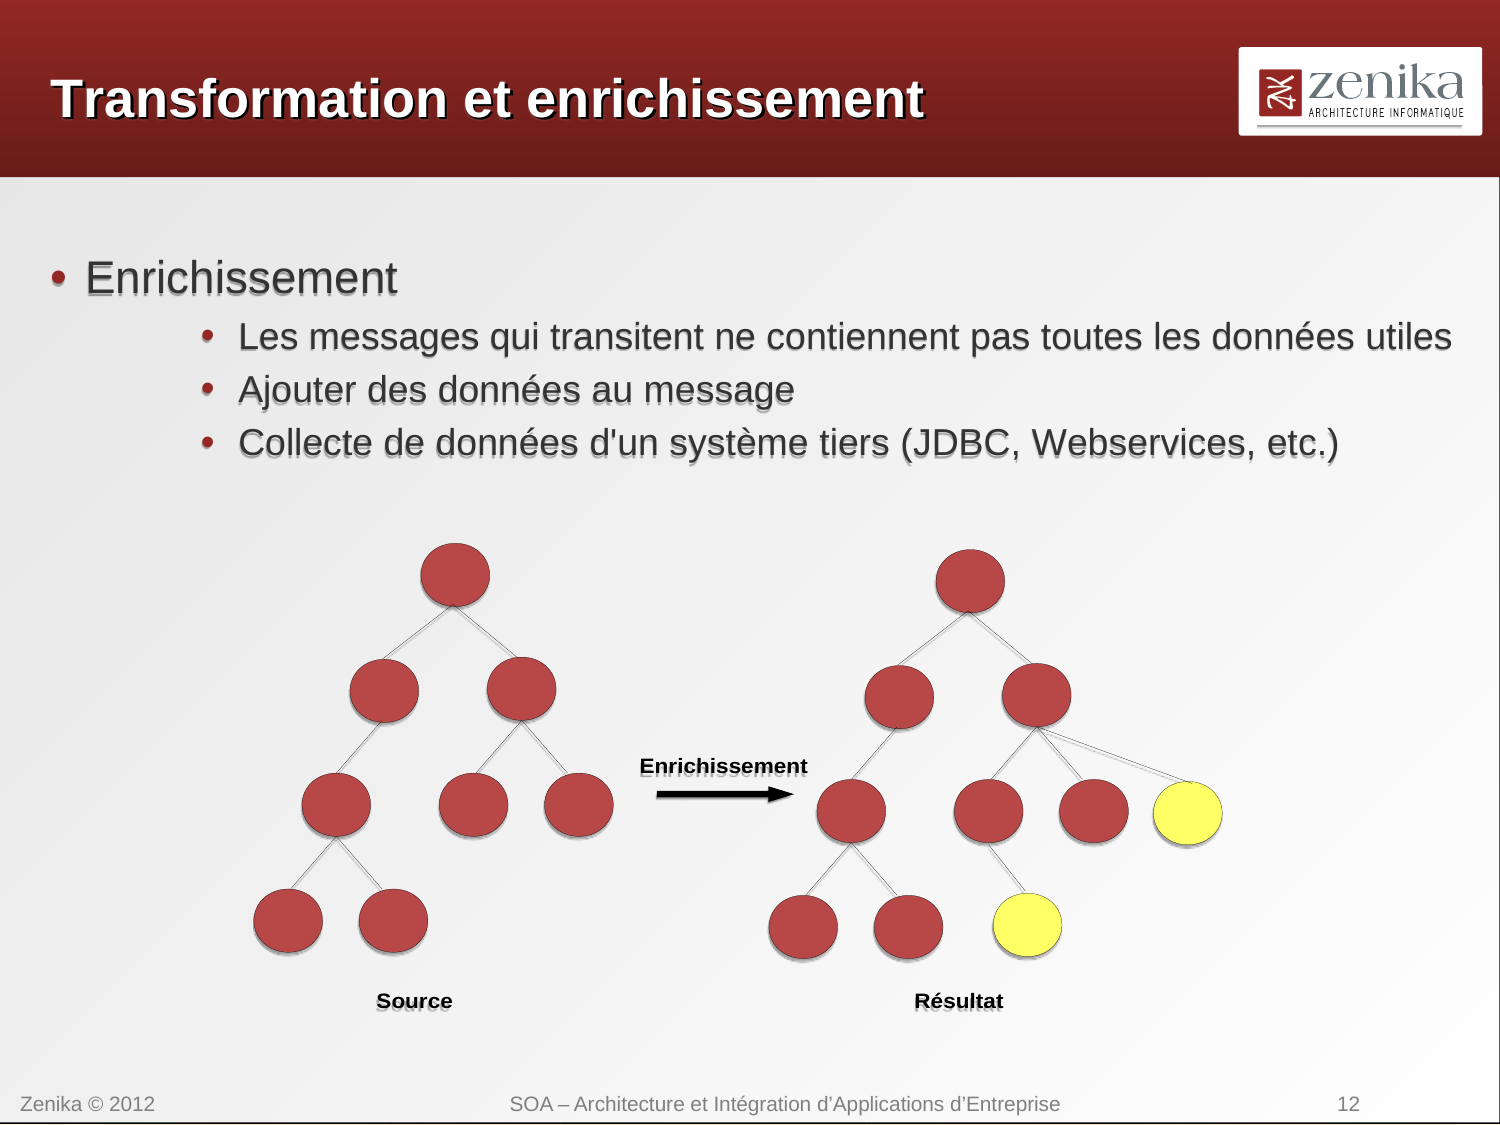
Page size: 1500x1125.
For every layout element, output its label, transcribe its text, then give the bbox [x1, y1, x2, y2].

subtitle Enrichissement Les messages qui transitent ne contiennent pas toutes les données utiles Ajouter des données au message Collecte de données d'un système tiers (JDBC, Webservices, etc.) [50, 249, 1477, 1064]
picture [253, 543, 1223, 1016]
title Transformation et enrichissement [50, 22, 1206, 172]
